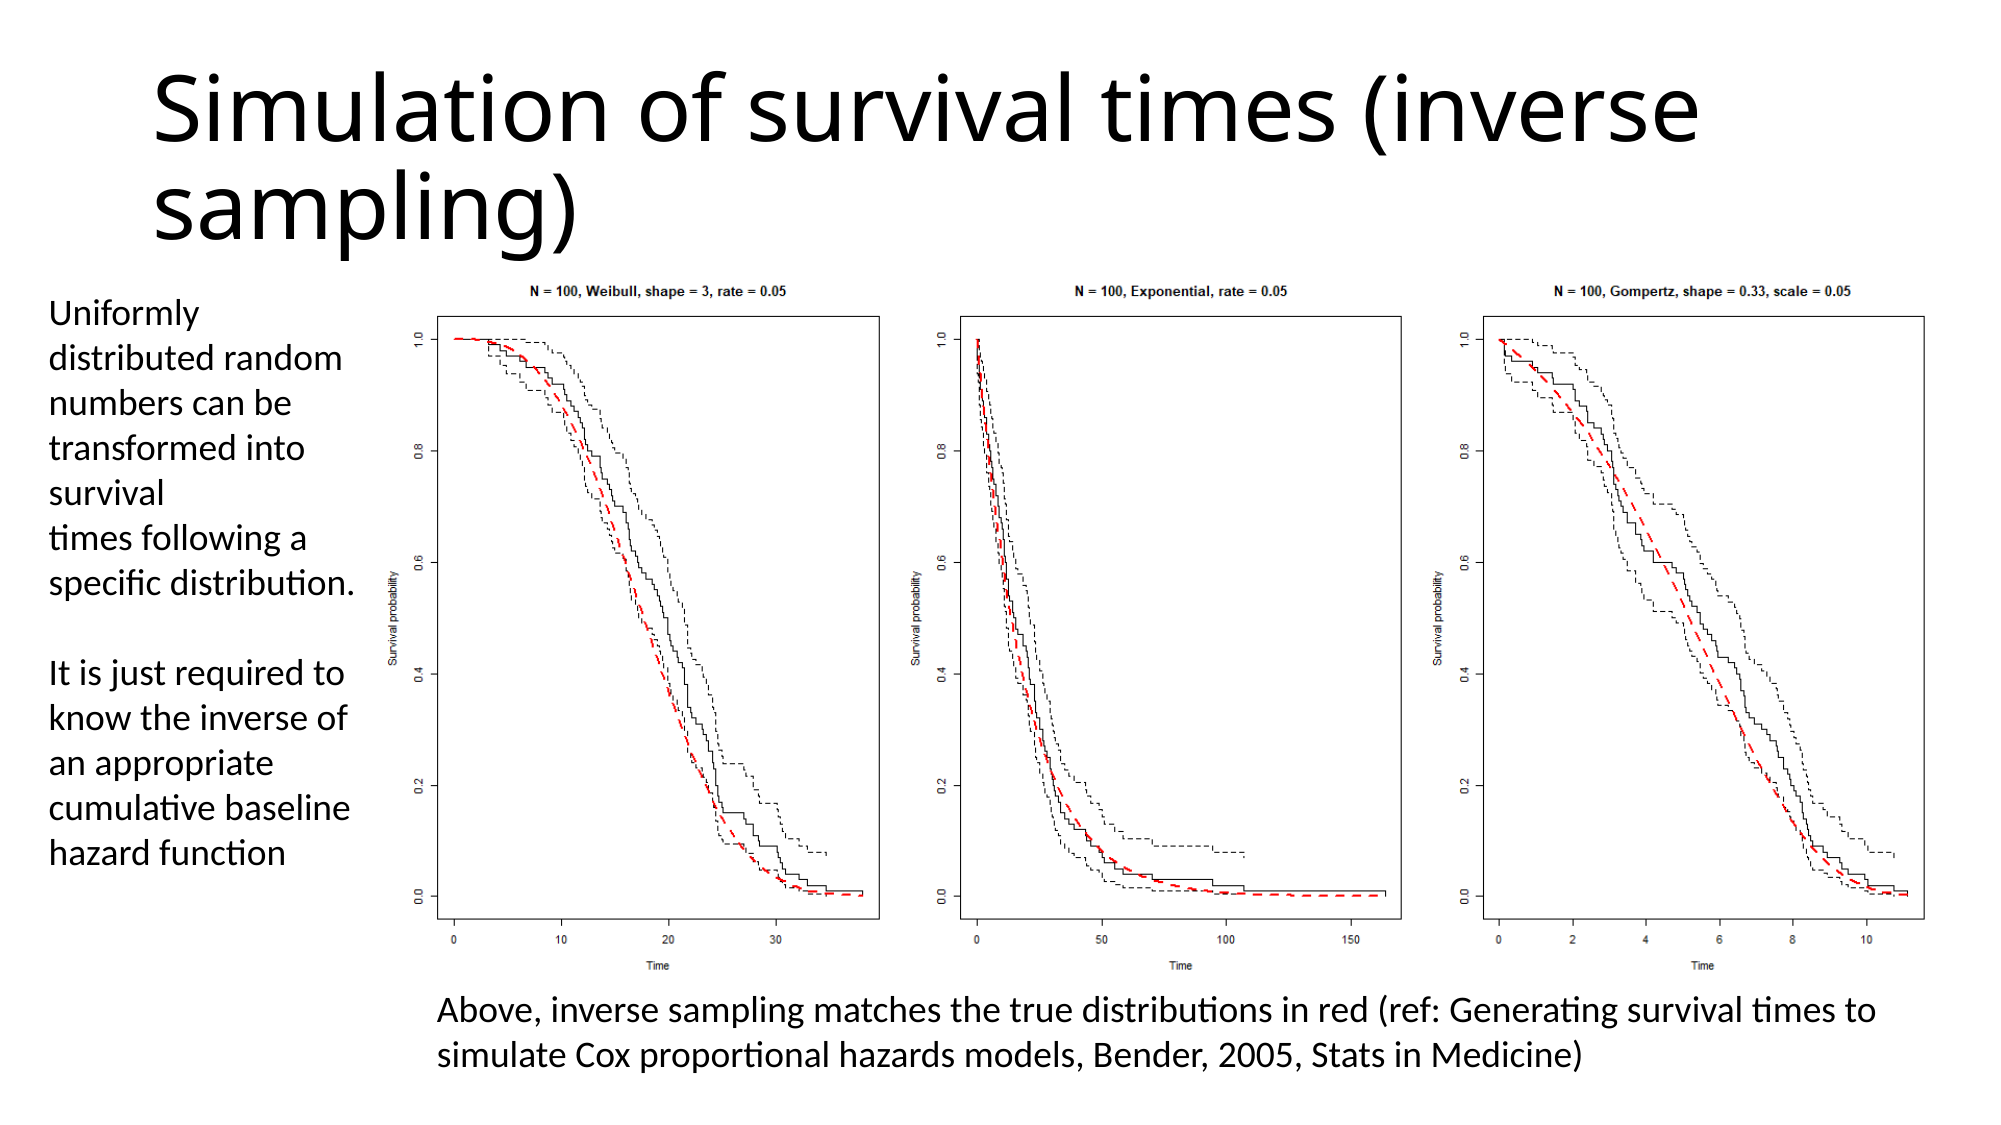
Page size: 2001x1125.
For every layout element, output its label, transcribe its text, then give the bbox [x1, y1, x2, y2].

picture [385, 269, 1932, 978]
text_box Above, inverse sampling matches the true distributions in red (ref: Generating survival times to simulate Cox proportional hazards models, Bender, 2005, Stats in Medicine) [421, 977, 1932, 1085]
title Simulation of survival times (inverse sampling) [137, 52, 1957, 270]
text_box Uniformly distributed random numbers can be transformed into survival times following a specific distribution. It is just required to know the inverse of an appropriate cumulative baseline hazard function [33, 280, 385, 887]
